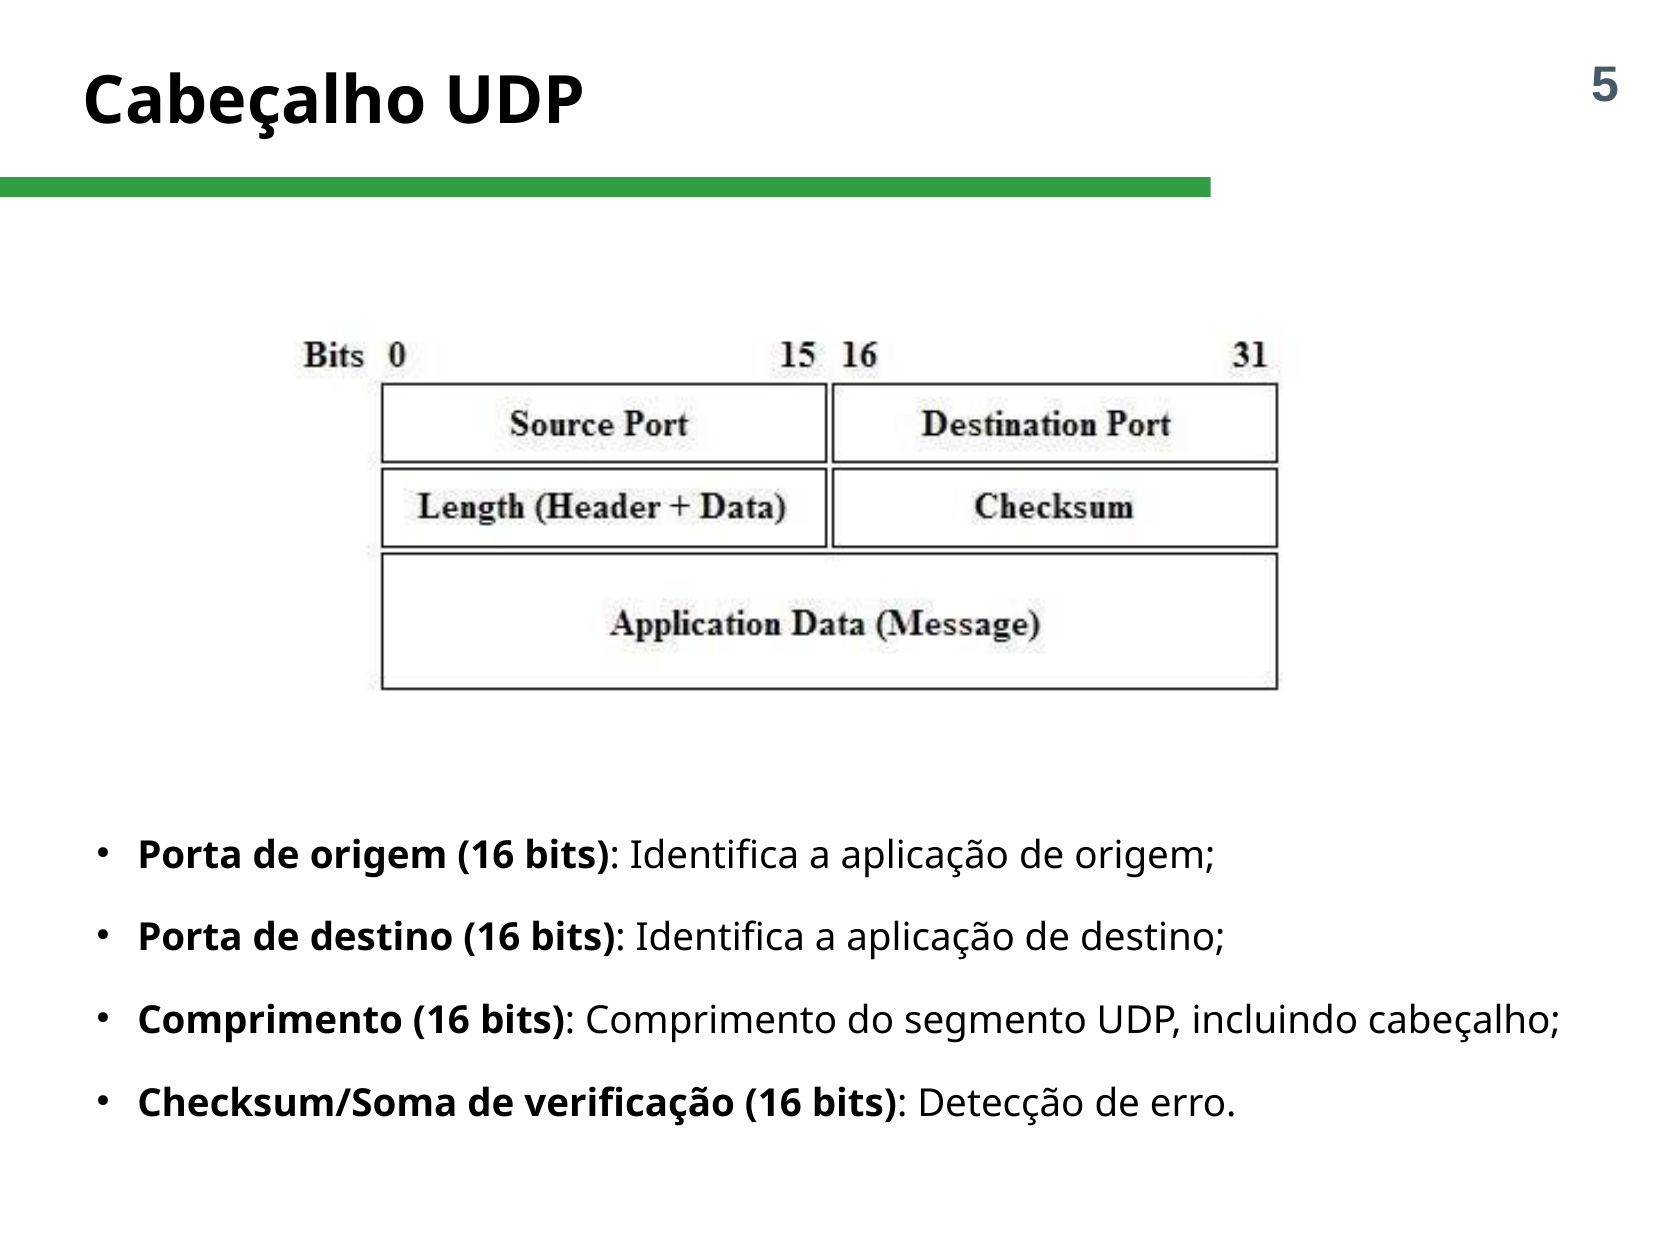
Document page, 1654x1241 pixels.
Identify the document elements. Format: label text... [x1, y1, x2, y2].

list Porta de origem (16 bits): Identifica a aplicação de origem; Porta de destino (16 bits): Identifica a aplicação de destino; Comprimento (16 bits): Comprimento do segmento UDP, incluindo cabeçalho; Checksum/Soma de verificação (16 bits): Detecção de erro. [82, 826, 1571, 1182]
title Cabeçalho UDP [82, 0, 1152, 202]
picture [185, 324, 1503, 709]
